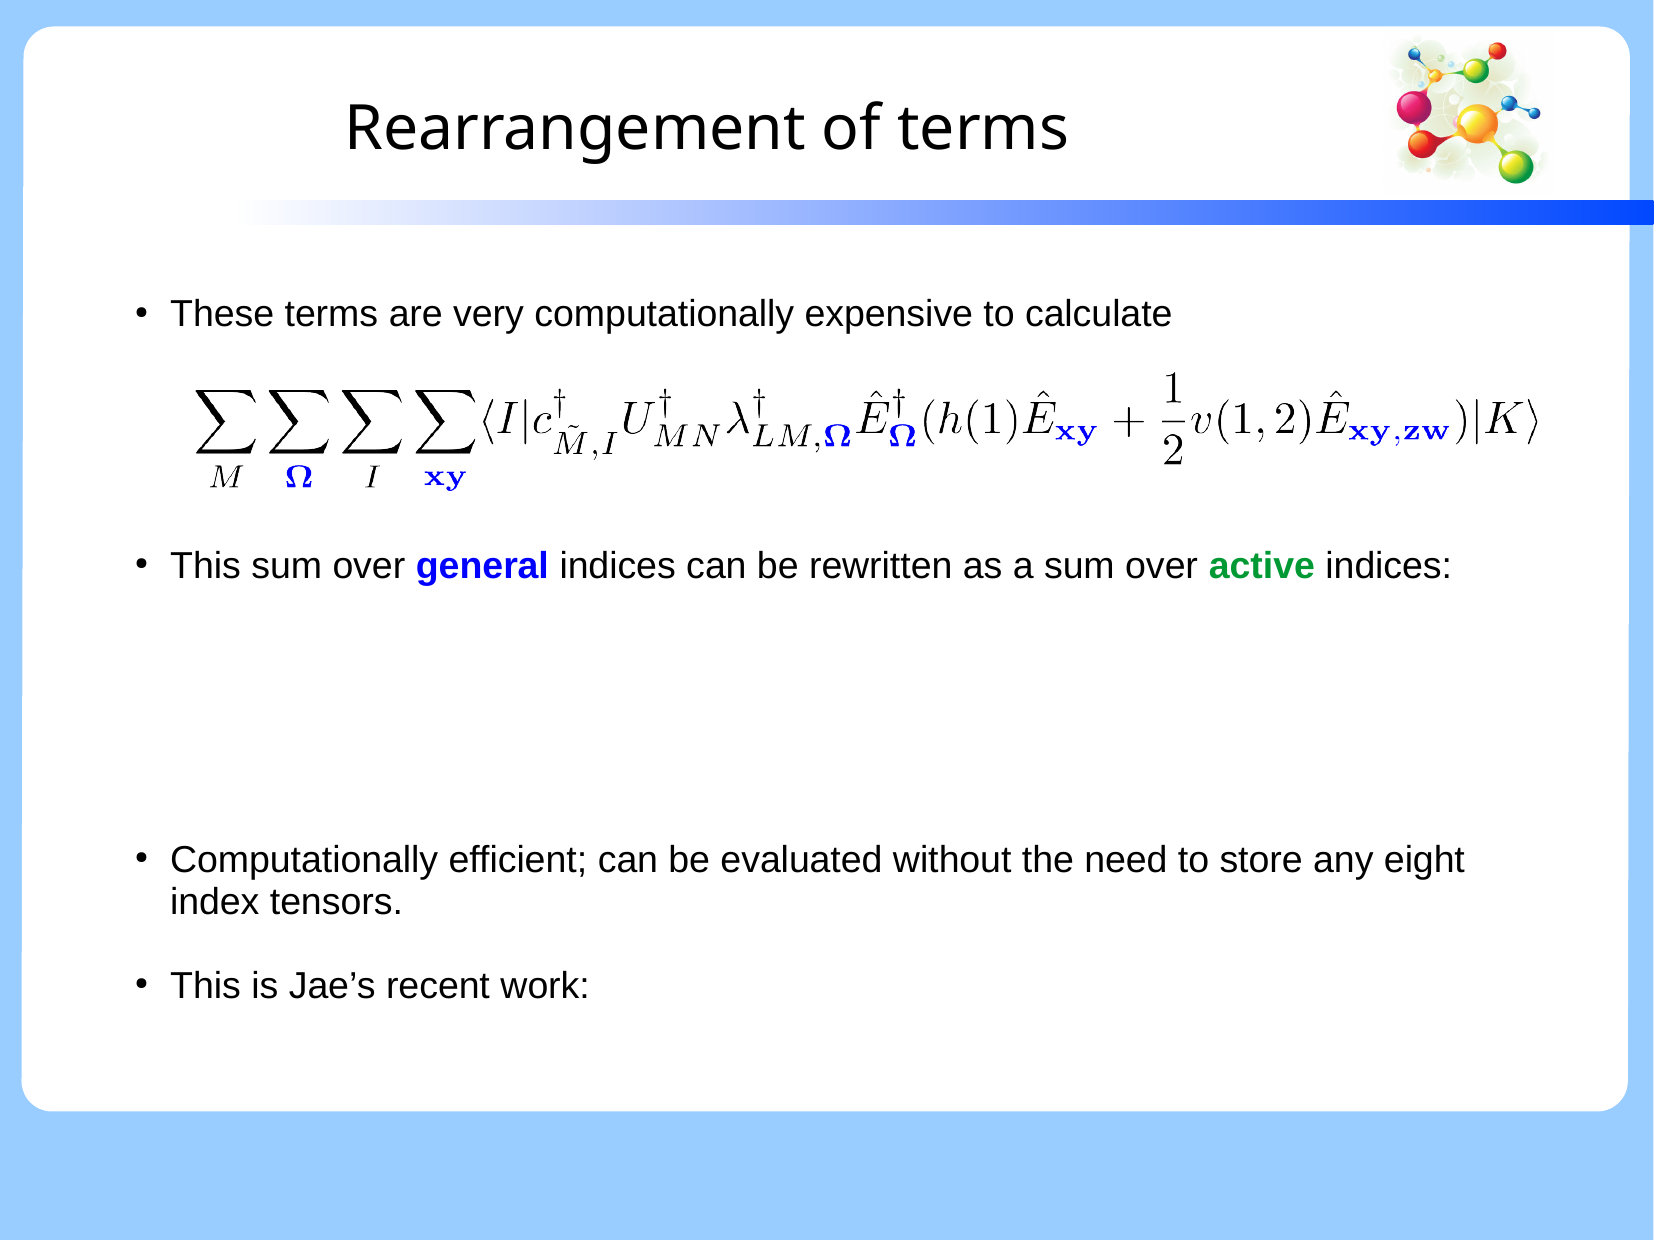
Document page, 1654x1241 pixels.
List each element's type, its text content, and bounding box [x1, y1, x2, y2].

picture [195, 372, 1538, 491]
picture [1382, 29, 1556, 195]
title Rearrangement of terms [82, 49, 1332, 201]
text_box These terms are very computationally expensive to calculate This sum over general indices can be rewritten as a sum over active indices: Computationally efficient; can be evaluated without the need to store any eight index tensors. This is Jae’s recent work: [120, 285, 1571, 1241]
list [82, 277, 1571, 1069]
